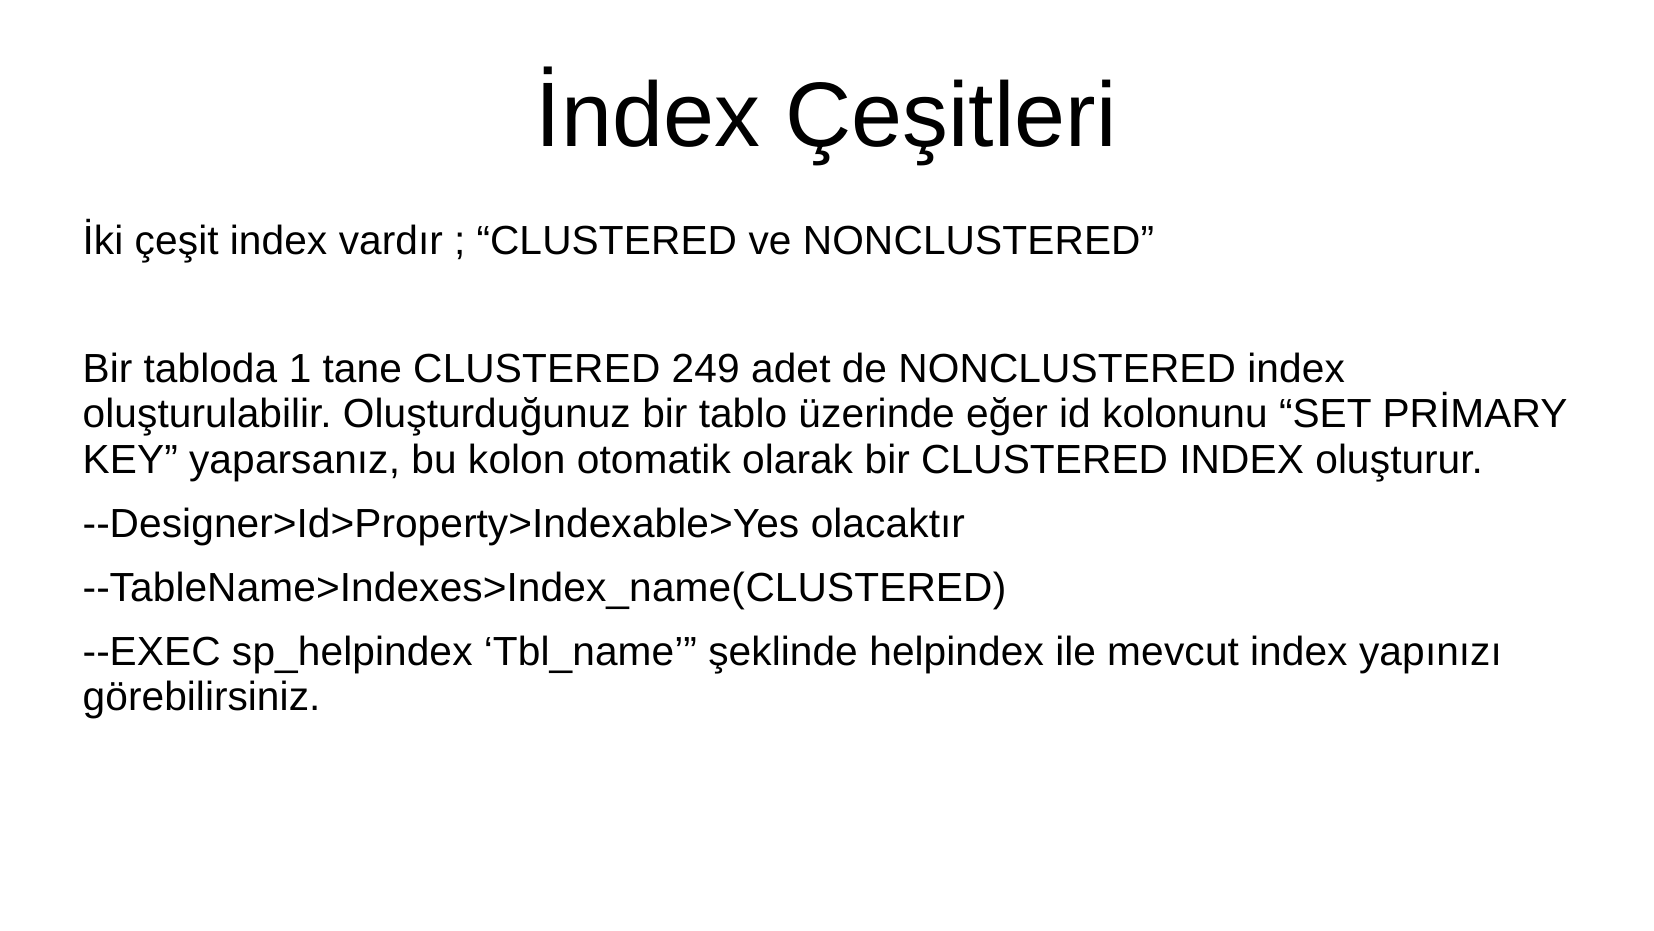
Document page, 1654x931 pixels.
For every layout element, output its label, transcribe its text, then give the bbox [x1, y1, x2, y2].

title İndex Çeşitleri [82, 37, 1571, 193]
list İki çeşit index vardır ; “CLUSTERED ve NONCLUSTERED” Bir tabloda 1 tane CLUSTERED 249 adet de NONCLUSTERED index oluşturulabilir. Oluşturduğunuz bir tablo üzerinde eğer id kolonunu “SET PRİMARY KEY” yaparsanız, bu kolon otomatik olarak bir CLUSTERED INDEX oluşturur. --Designer>Id>Property>Indexable>Yes olacaktır --TableName>Indexes>Index_name(CLUSTERED) --EXEC sp_helpindex ‘Tbl_name’” şeklinde helpindex ile mevcut index yapınızı görebilirsiniz. [82, 217, 1571, 758]
